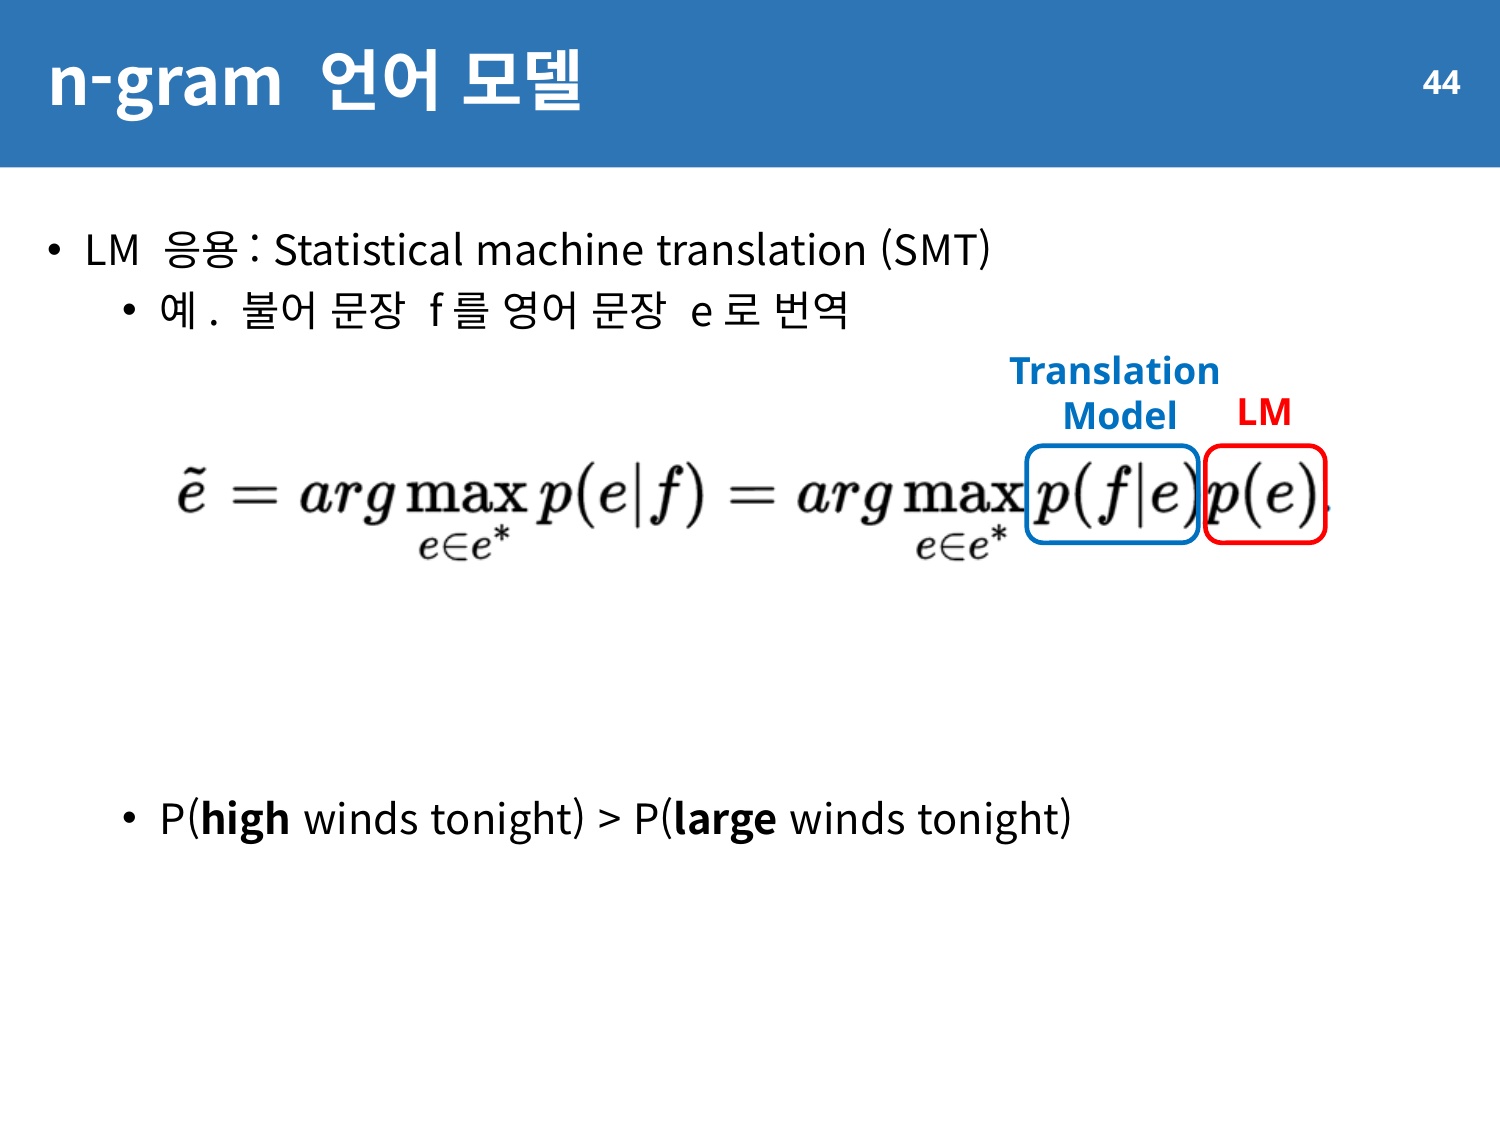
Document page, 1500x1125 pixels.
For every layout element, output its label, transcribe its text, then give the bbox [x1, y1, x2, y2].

picture [166, 430, 1342, 581]
list LM 응용: Statistical machine translation (SMT) 예. 불어 문장 f를 영어 문장 e로 번역 P(high winds tonight) > P(large winds tonight) [32, 206, 1476, 1100]
slide_number <number> [1273, 53, 1476, 114]
picture [1208, 449, 1323, 540]
title n-gram 언어 모델 [32, 20, 1476, 148]
text_box LM [1246, 380, 1308, 441]
picture [1030, 449, 1195, 540]
text_box Translation Model [994, 339, 1246, 445]
